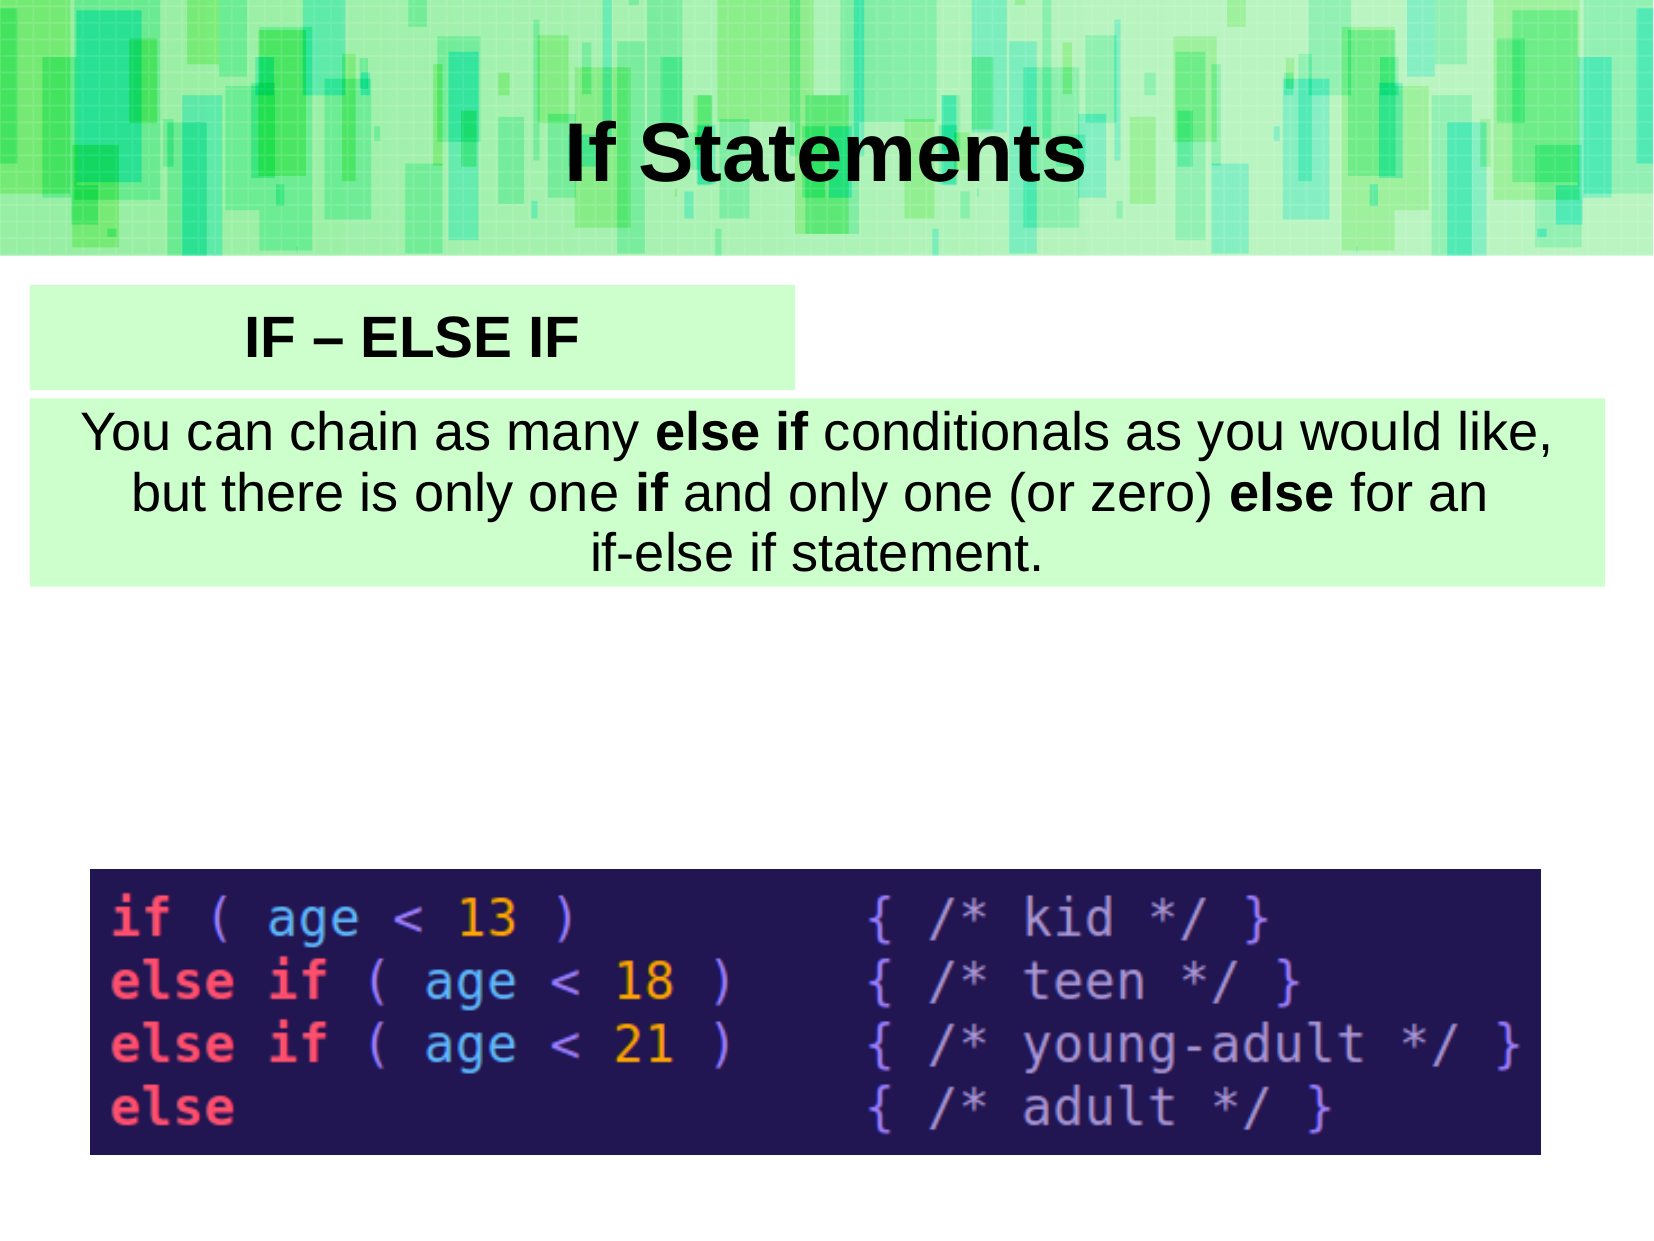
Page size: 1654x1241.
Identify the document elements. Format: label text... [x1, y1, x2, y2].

subtitle You can chain as many else if conditionals as you would like, but there is only one if and only one (or zero) else for an if-else if statement. [30, 398, 1606, 587]
picture [0, 0, 1654, 1241]
text_box IF – ELSE IF [30, 285, 796, 391]
title If Statements [82, 49, 1571, 257]
